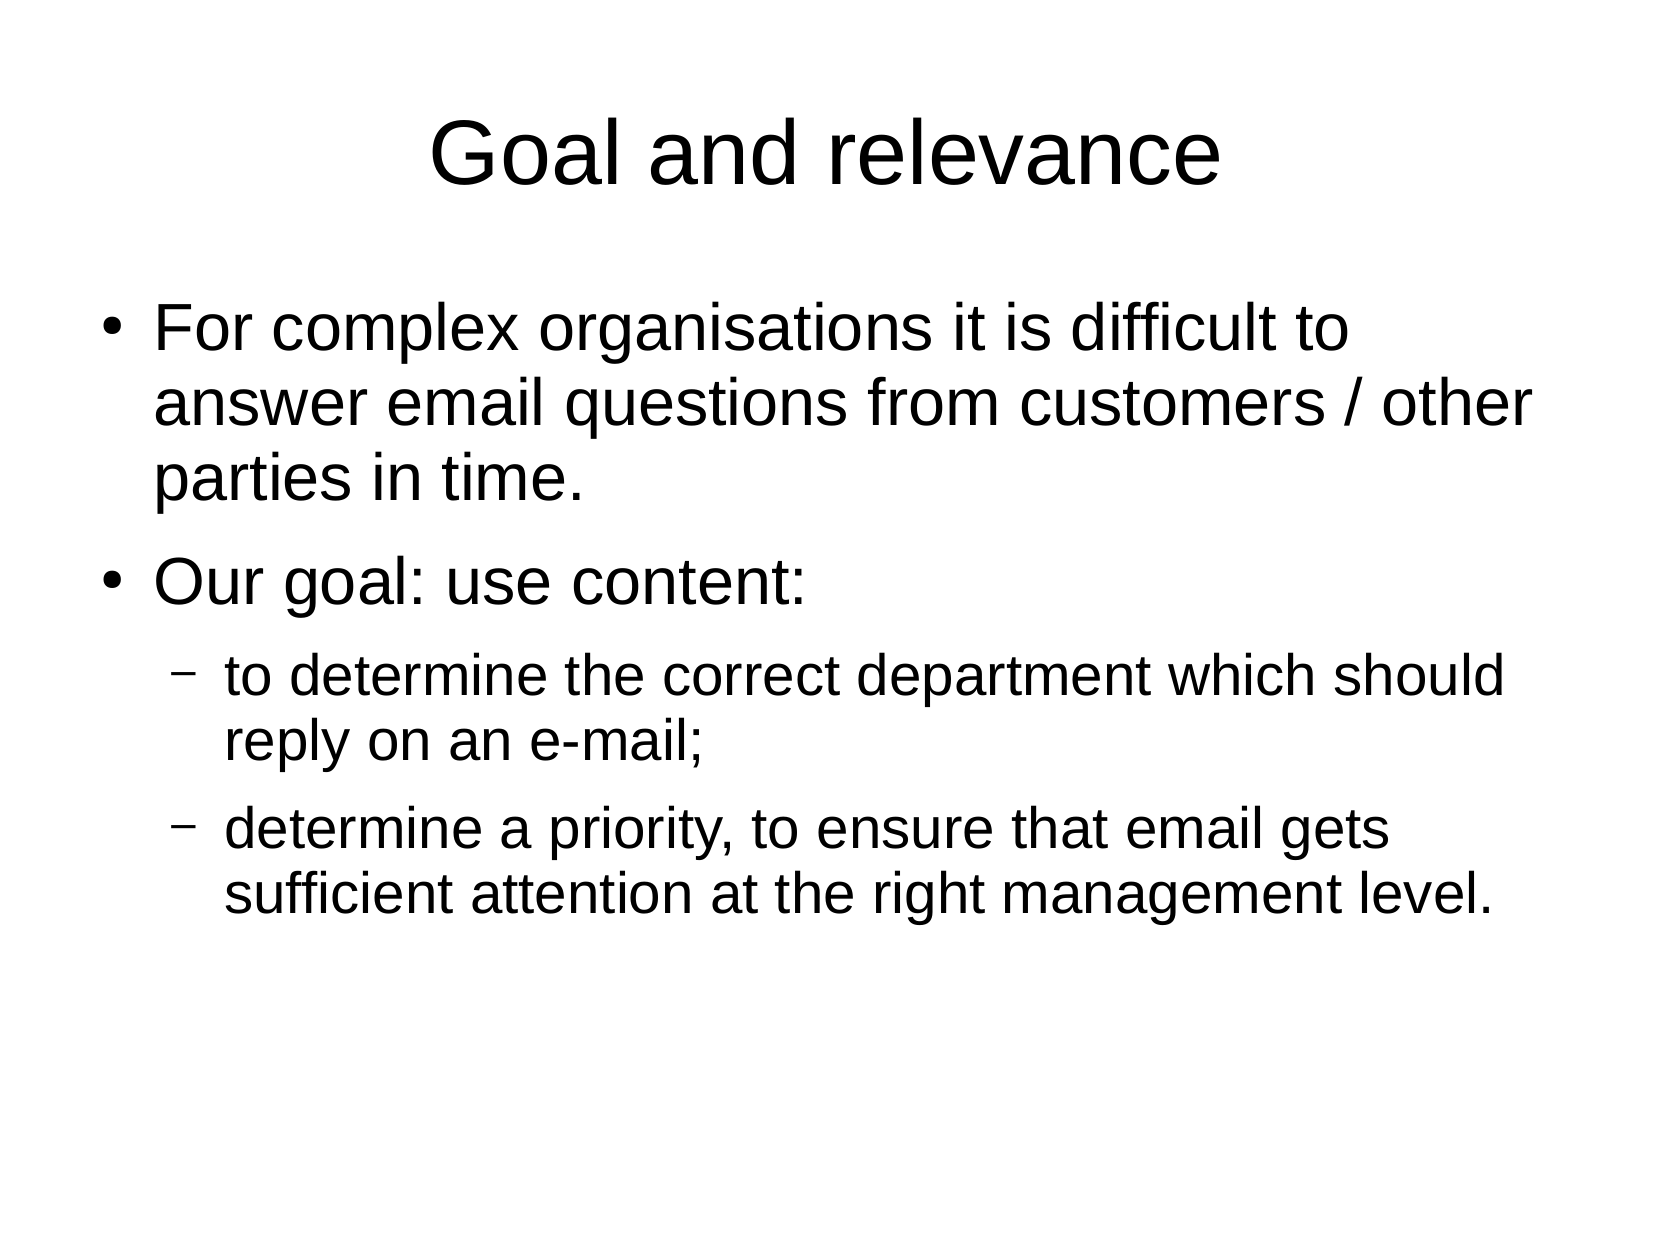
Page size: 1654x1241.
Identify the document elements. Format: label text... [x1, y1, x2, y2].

list For complex organisations it is difficult to answer email questions from customers / other parties in time. Our goal: use content: to determine the correct department which should reply on an e-mail; determine a priority, to ensure that email gets sufficient attention at the right management level. [82, 290, 1571, 1010]
title Goal and relevance [82, 49, 1571, 257]
